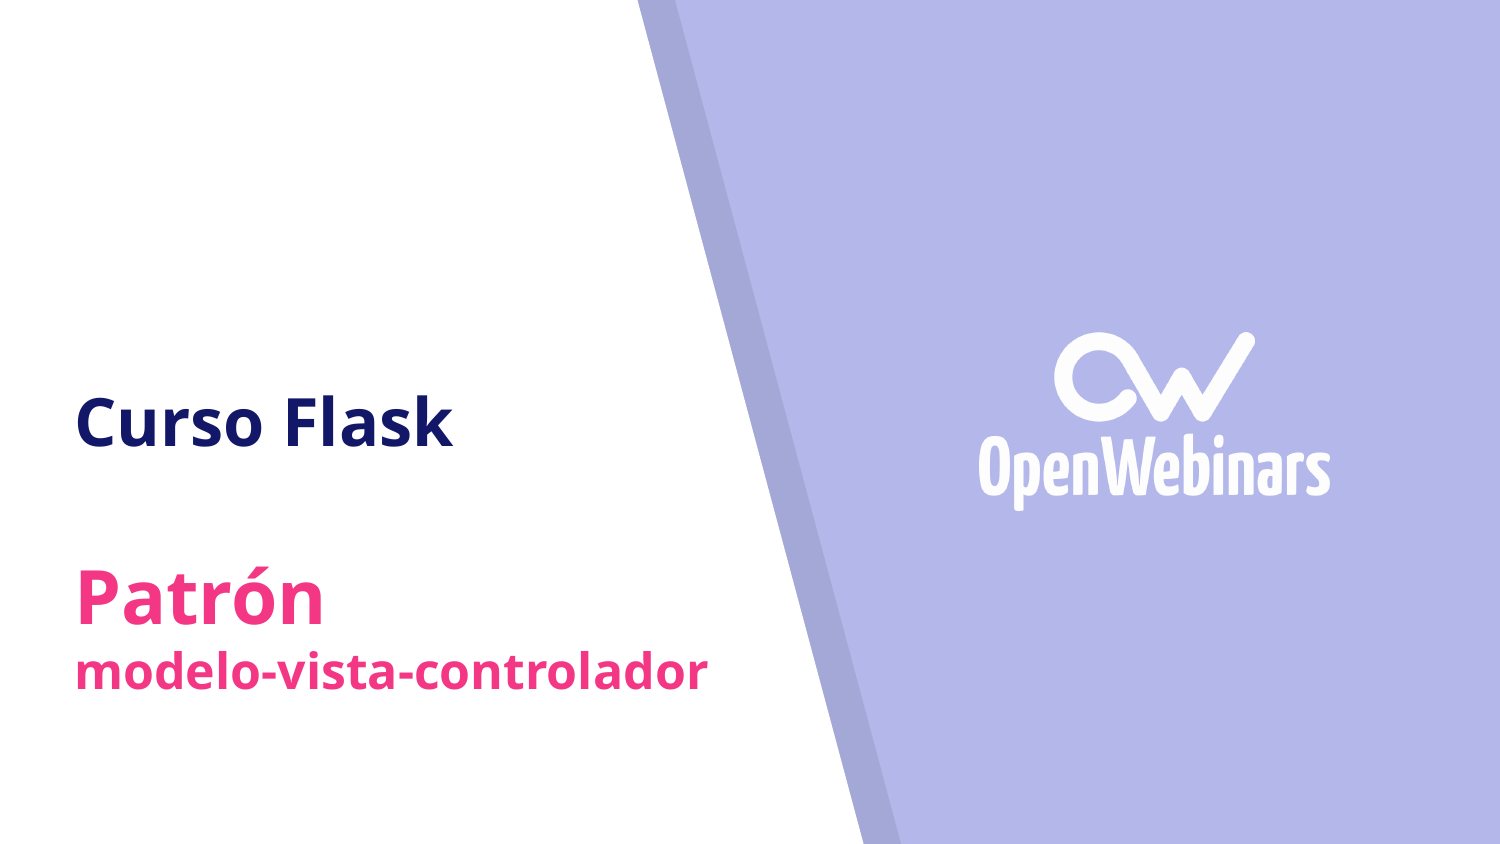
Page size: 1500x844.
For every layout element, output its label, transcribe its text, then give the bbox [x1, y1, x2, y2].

picture [979, 332, 1330, 512]
title Curso Flask Patrón modelo-vista-controlador [59, 520, 863, 715]
